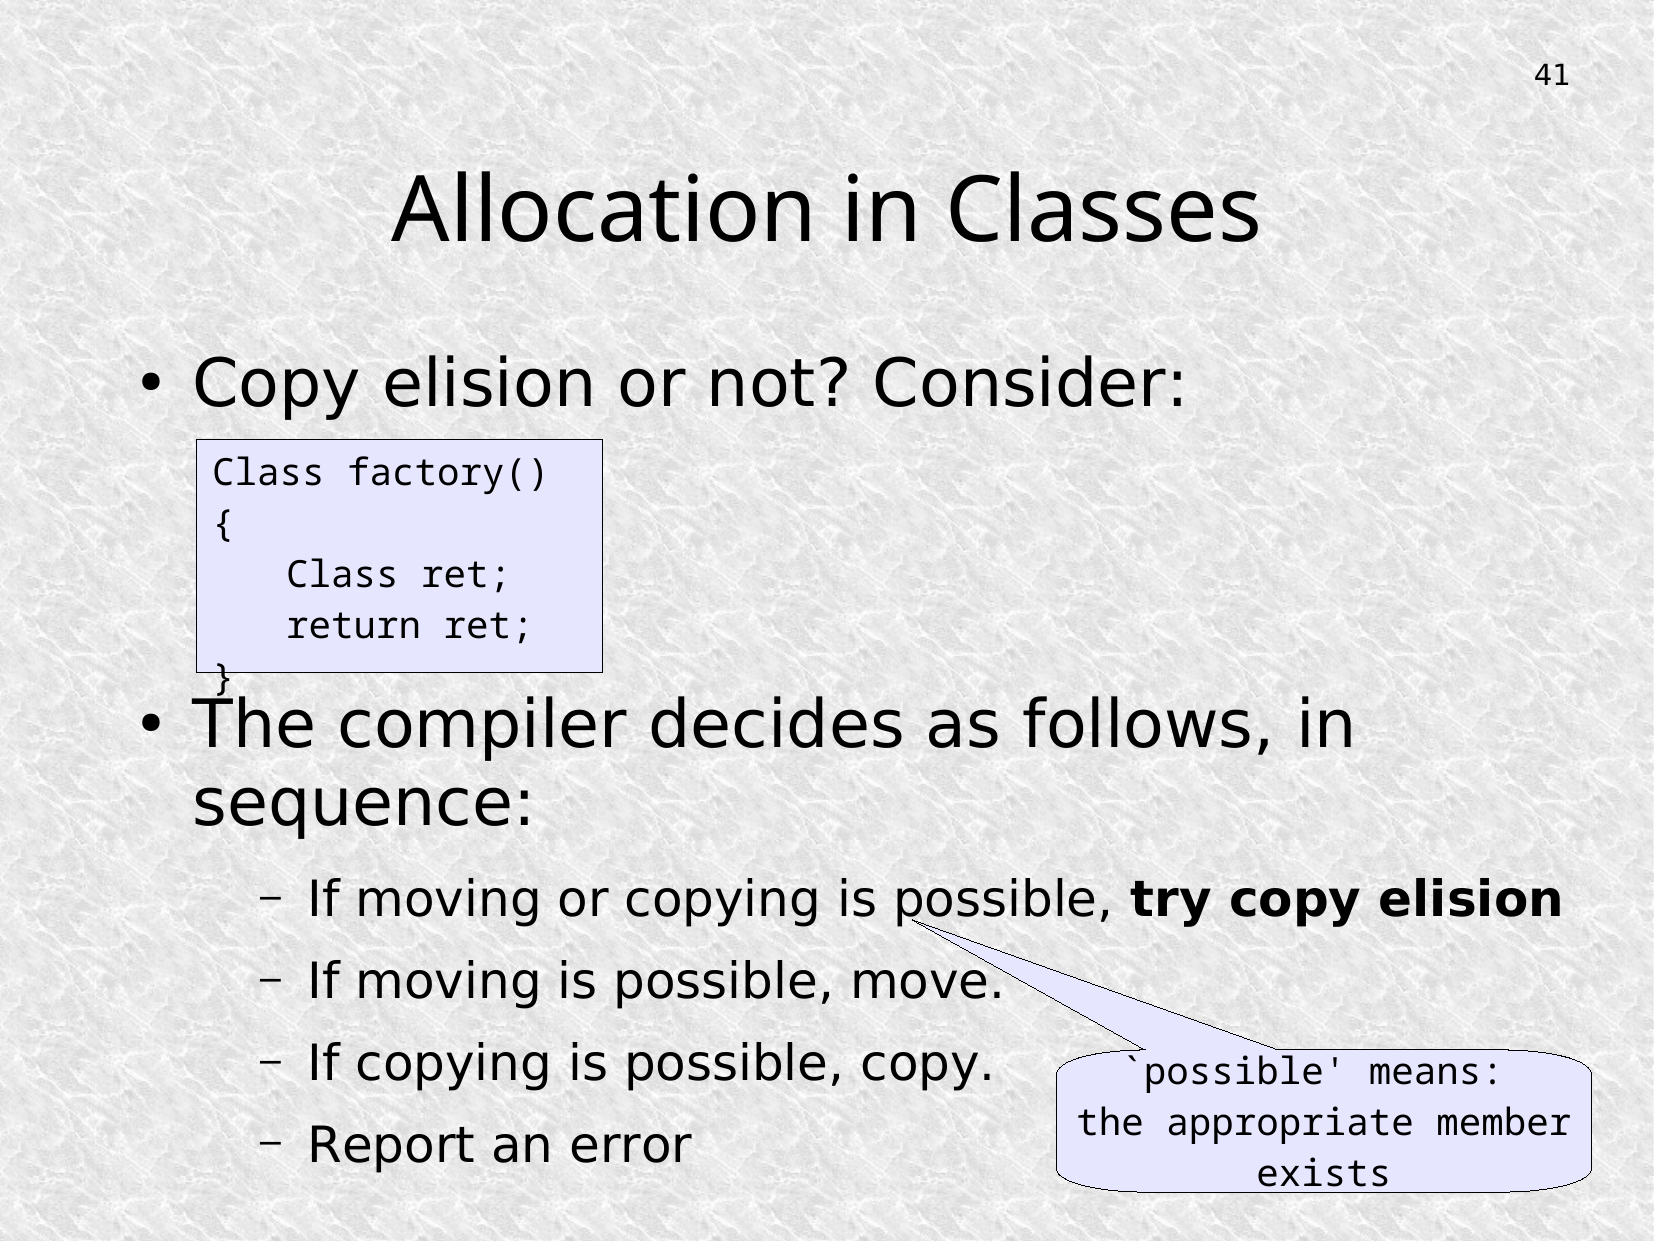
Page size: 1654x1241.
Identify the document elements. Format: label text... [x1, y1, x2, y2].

text_box `possible' means: the appropriate member exists [912, 919, 1592, 1193]
text_box Class factory() { Class ret; return ret; } [212, 445, 613, 670]
title Allocation in Classes [121, 102, 1534, 311]
list Copy elision or not? Consider: The compiler decides as follows, in sequence: If moving or copying is possible, try copy elision If moving is possible, move. If copying is possible, copy. Report an error [121, 344, 1593, 1196]
picture [0, 0, 1654, 1241]
